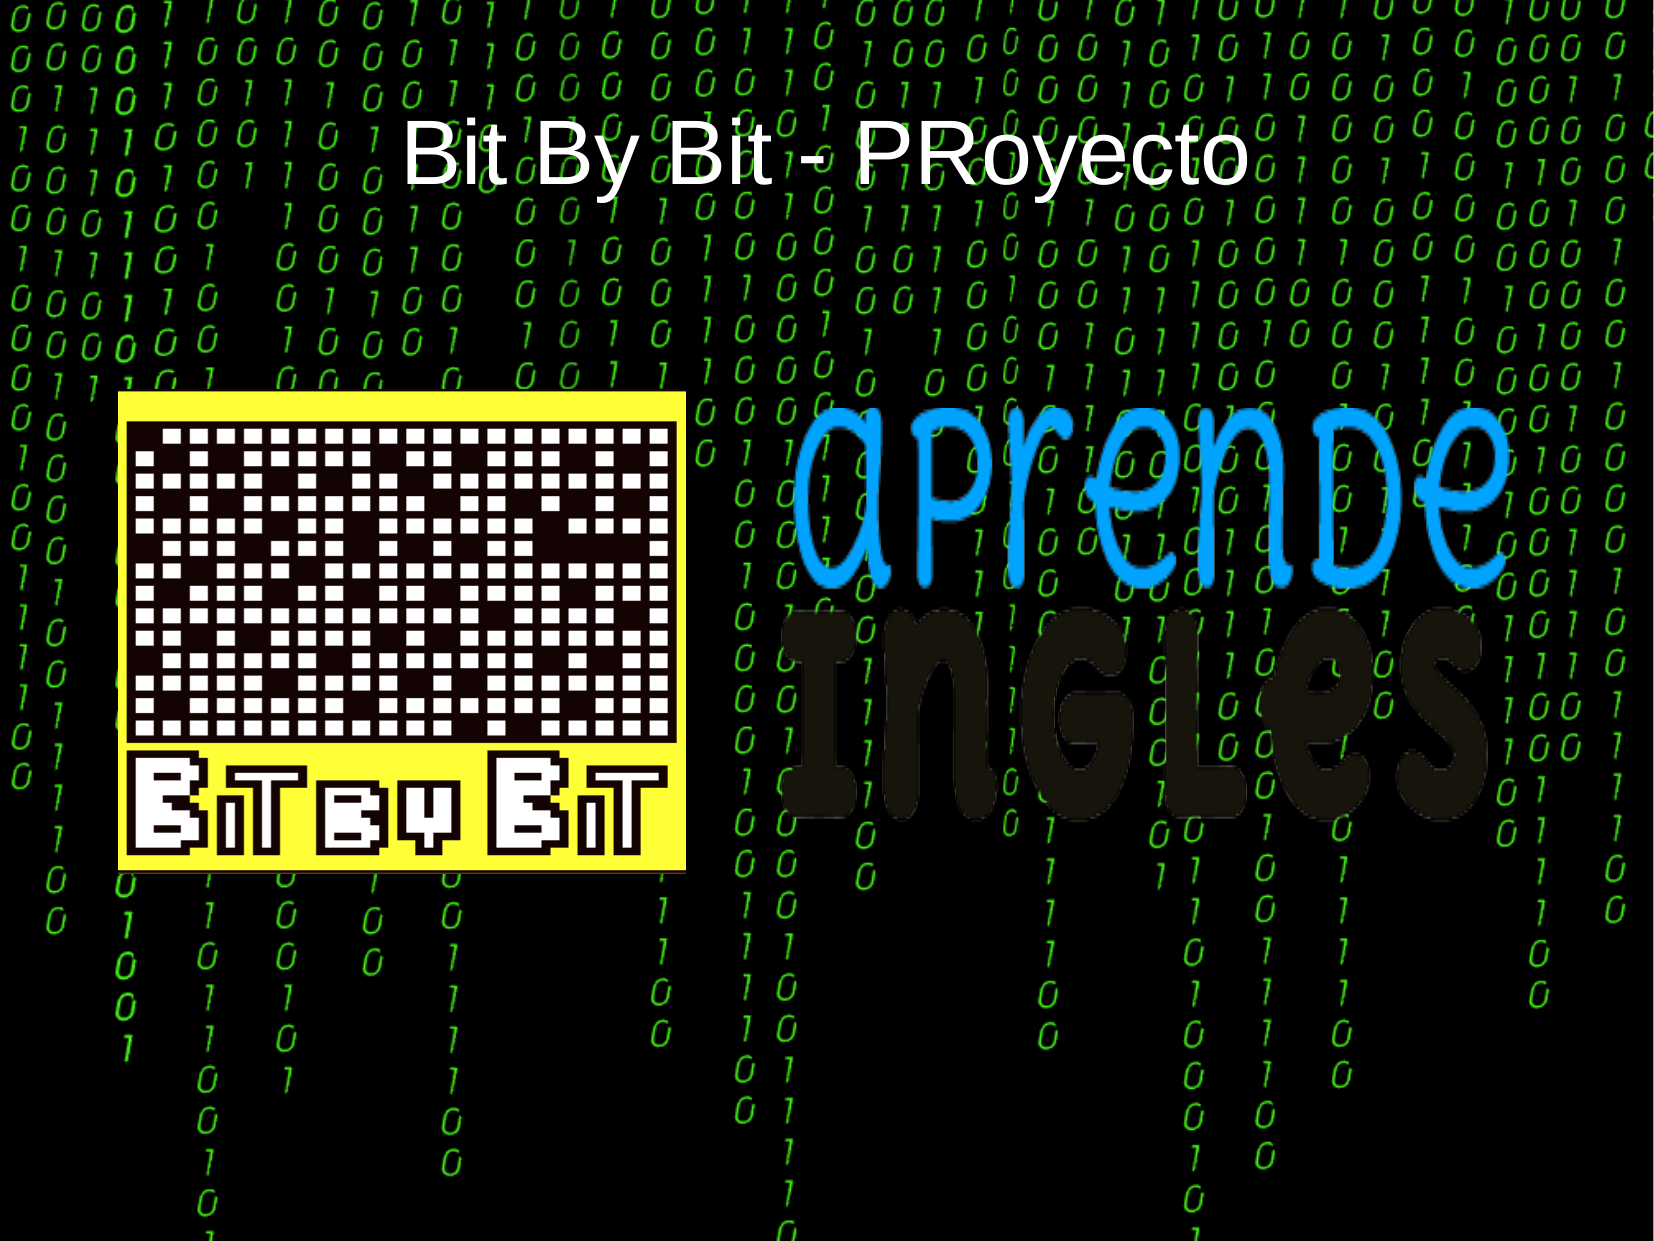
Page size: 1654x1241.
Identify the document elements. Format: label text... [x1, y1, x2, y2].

picture [0, 0, 1654, 1241]
title Bit By Bit - PRoyecto [82, 49, 1571, 257]
